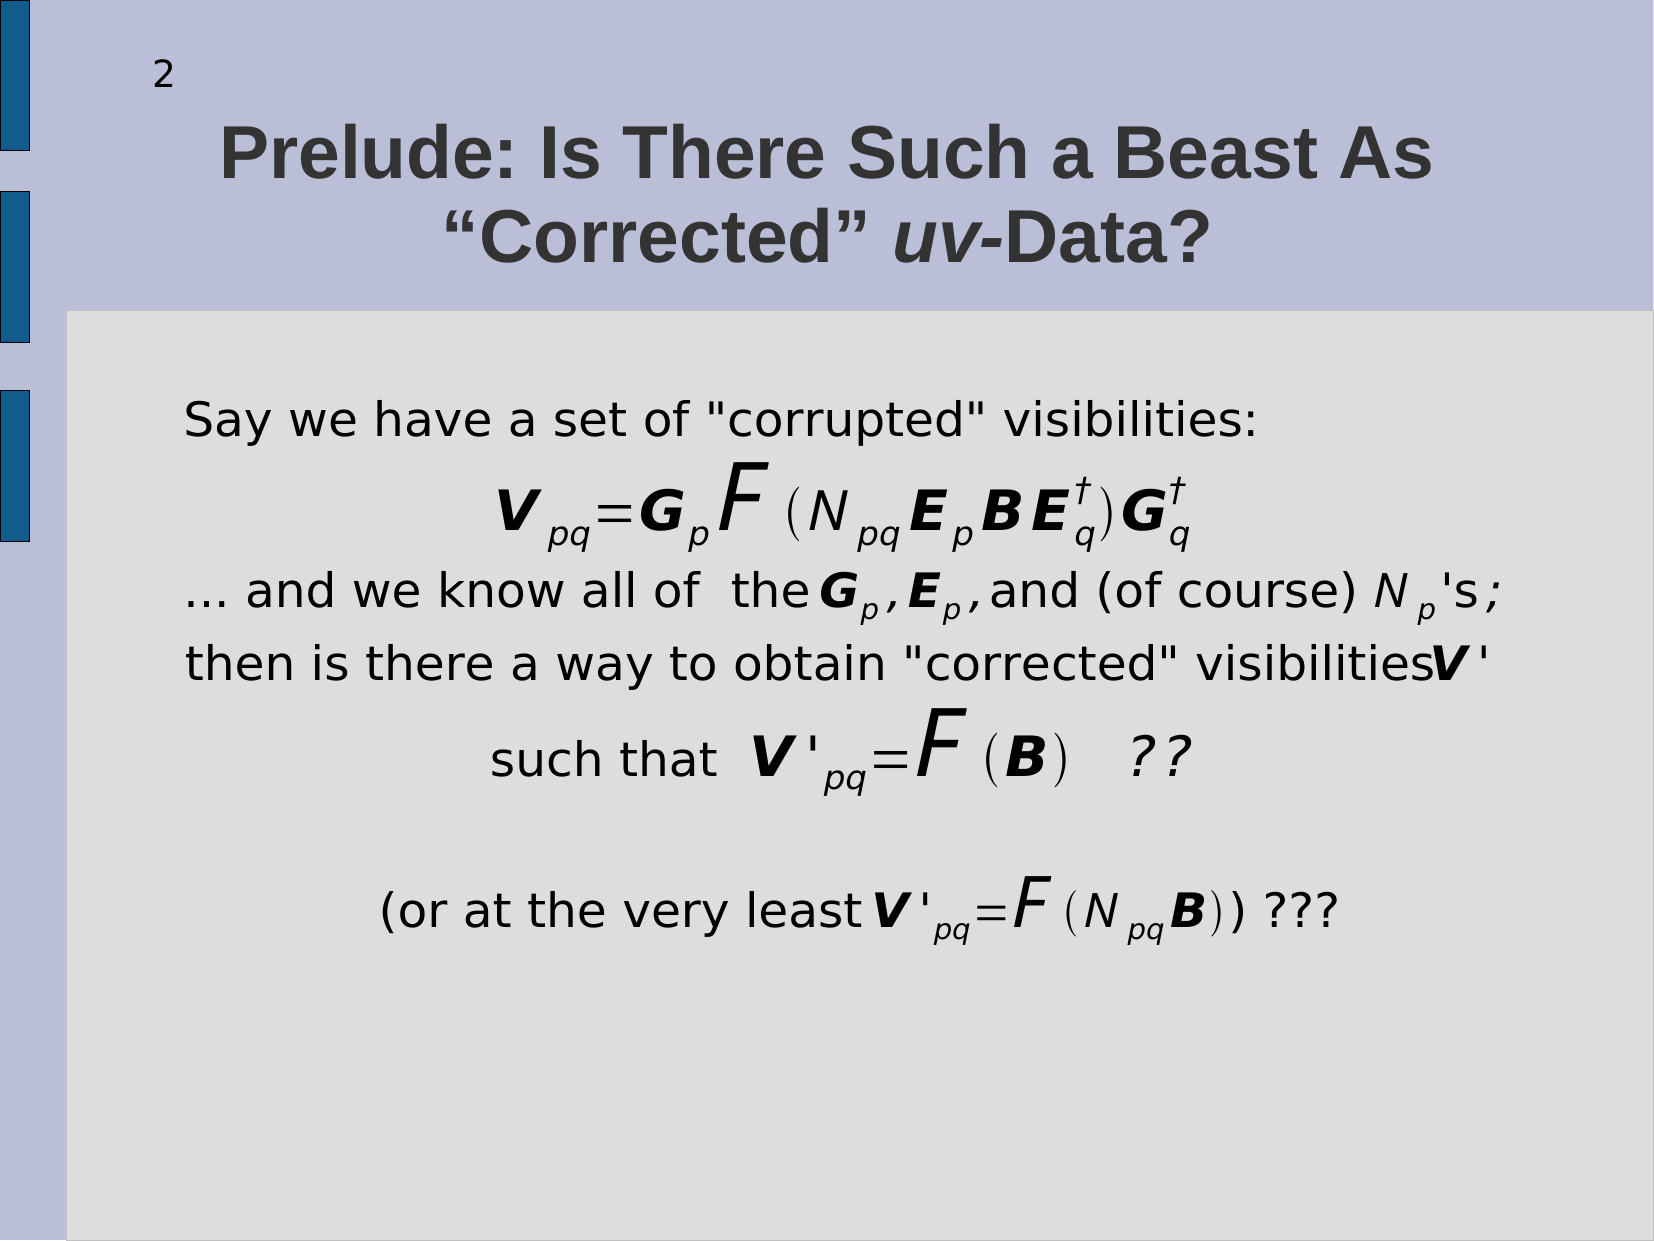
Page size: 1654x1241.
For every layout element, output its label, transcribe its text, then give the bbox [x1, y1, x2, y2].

title Prelude: Is There Such a Beast As “Corrected” uv-Data? [121, 91, 1534, 299]
text_box <number> [139, 45, 374, 119]
chart [177, 383, 1509, 1015]
